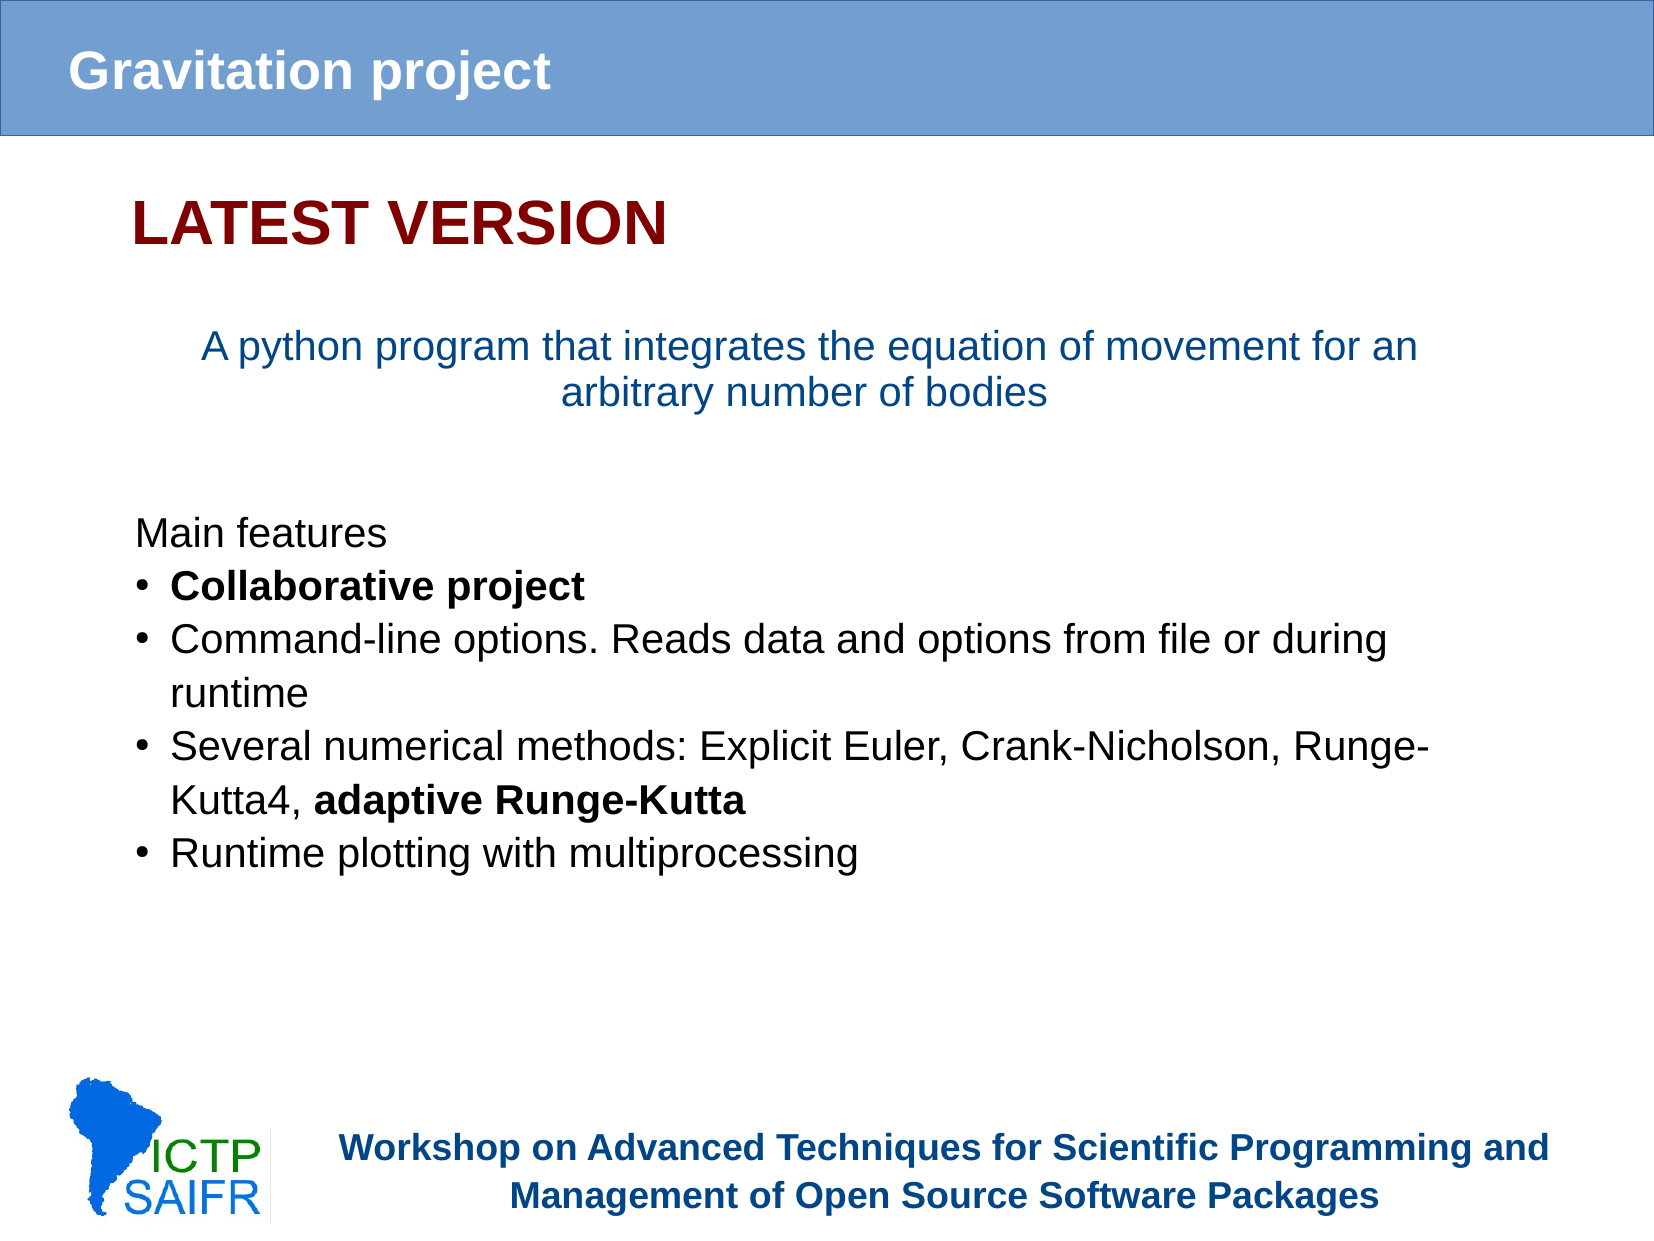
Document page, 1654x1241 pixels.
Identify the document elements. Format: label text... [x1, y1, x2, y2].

text_box Main features Collaborative project Command-line options. Reads data and options from file or during runtime Several numerical methods: Explicit Euler, Crank-Nicholson, Runge-Kutta4, adaptive Runge-Kutta Runtime plotting with multiprocessing [120, 495, 1531, 877]
text_box [0, 0, 1654, 136]
text_box Gravitation project [54, 33, 580, 109]
text_box A python program that integrates the equation of movement for an arbitrary number of bodies [135, 315, 1486, 423]
picture [47, 1064, 271, 1235]
text_box Workshop on Advanced Techniques for Scientific Programming and Management of Open Source Software Packages [255, 1112, 1636, 1233]
text_box LATEST VERSION [20, 180, 781, 286]
